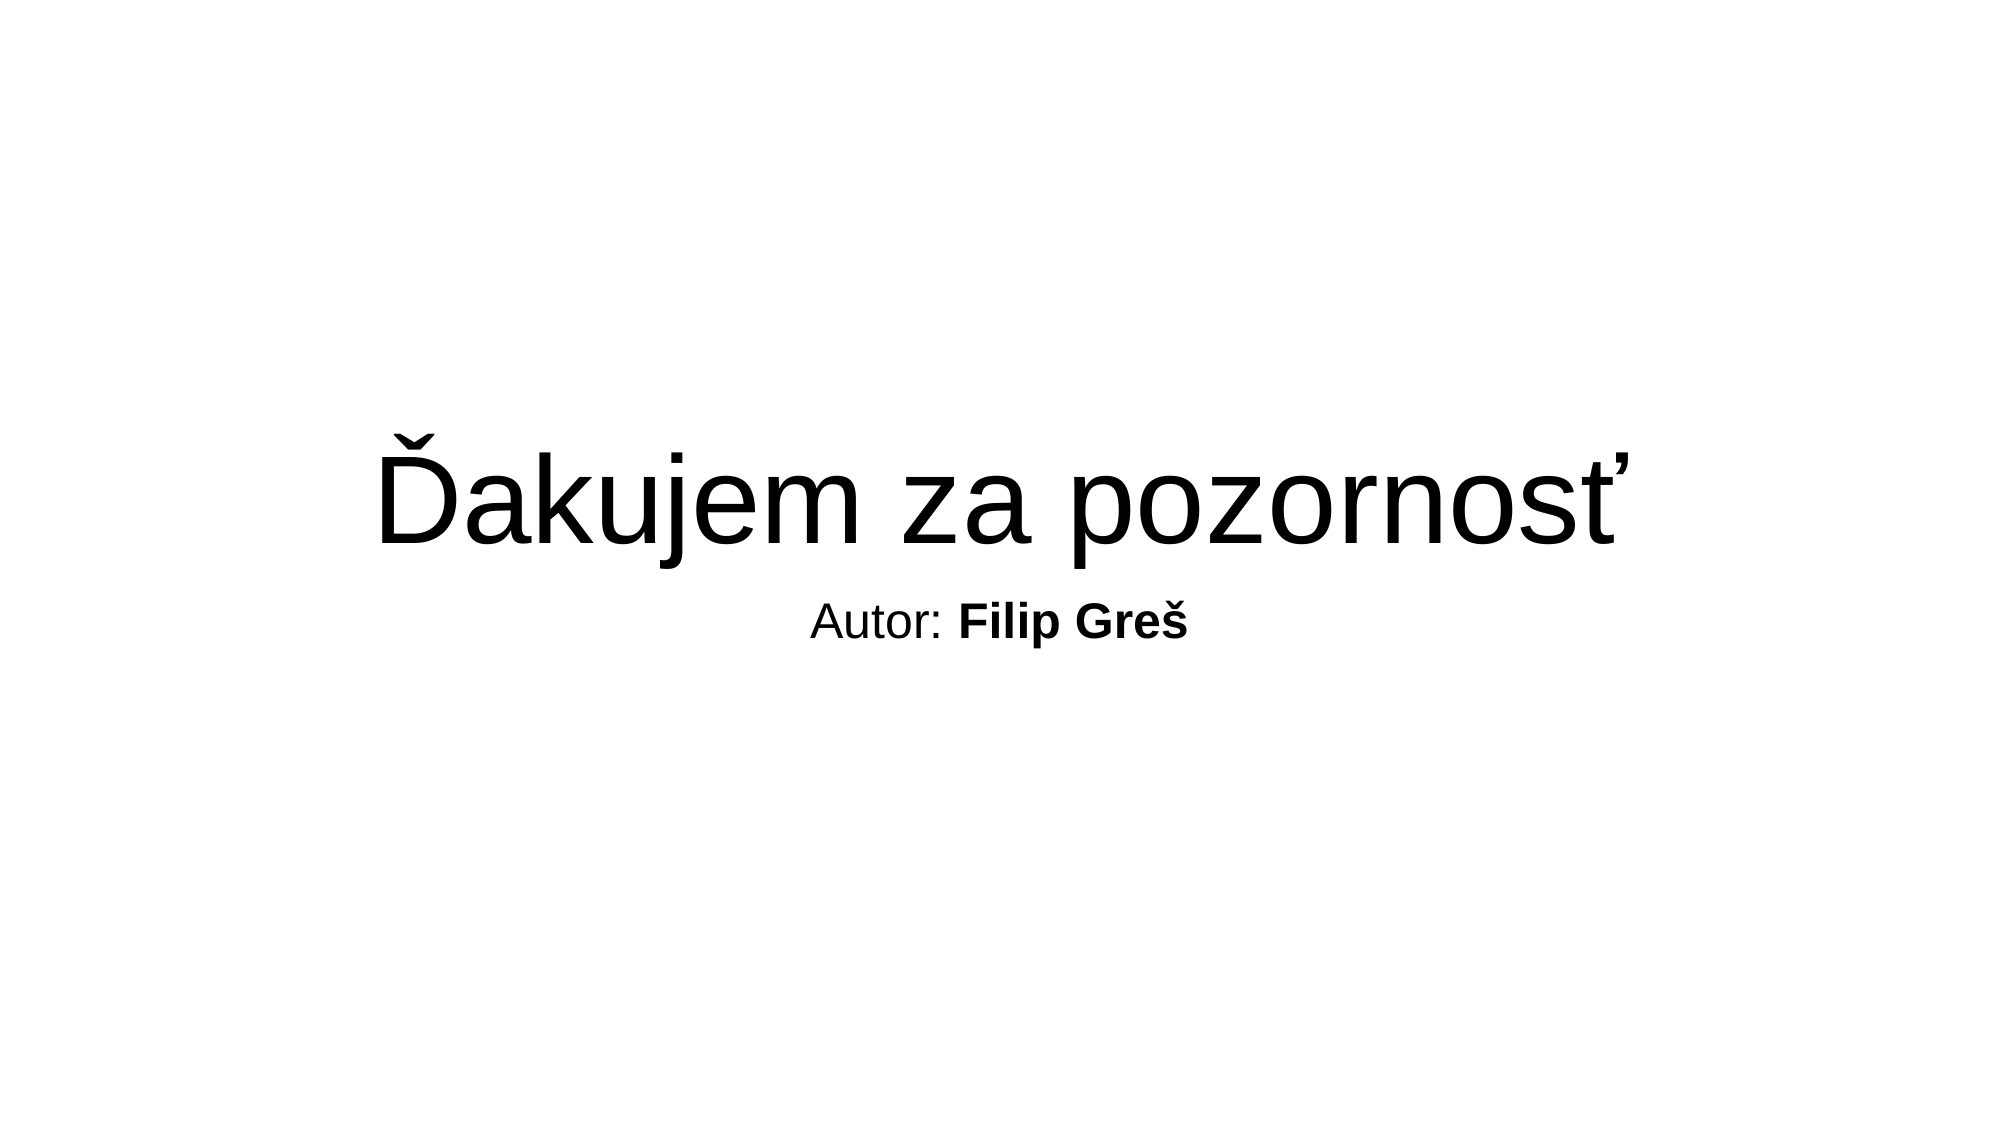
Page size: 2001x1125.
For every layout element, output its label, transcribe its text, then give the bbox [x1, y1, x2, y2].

subtitle Autor: Filip Greš [249, 590, 1750, 863]
title Ďakujem za pozornosť [249, 184, 1750, 576]
